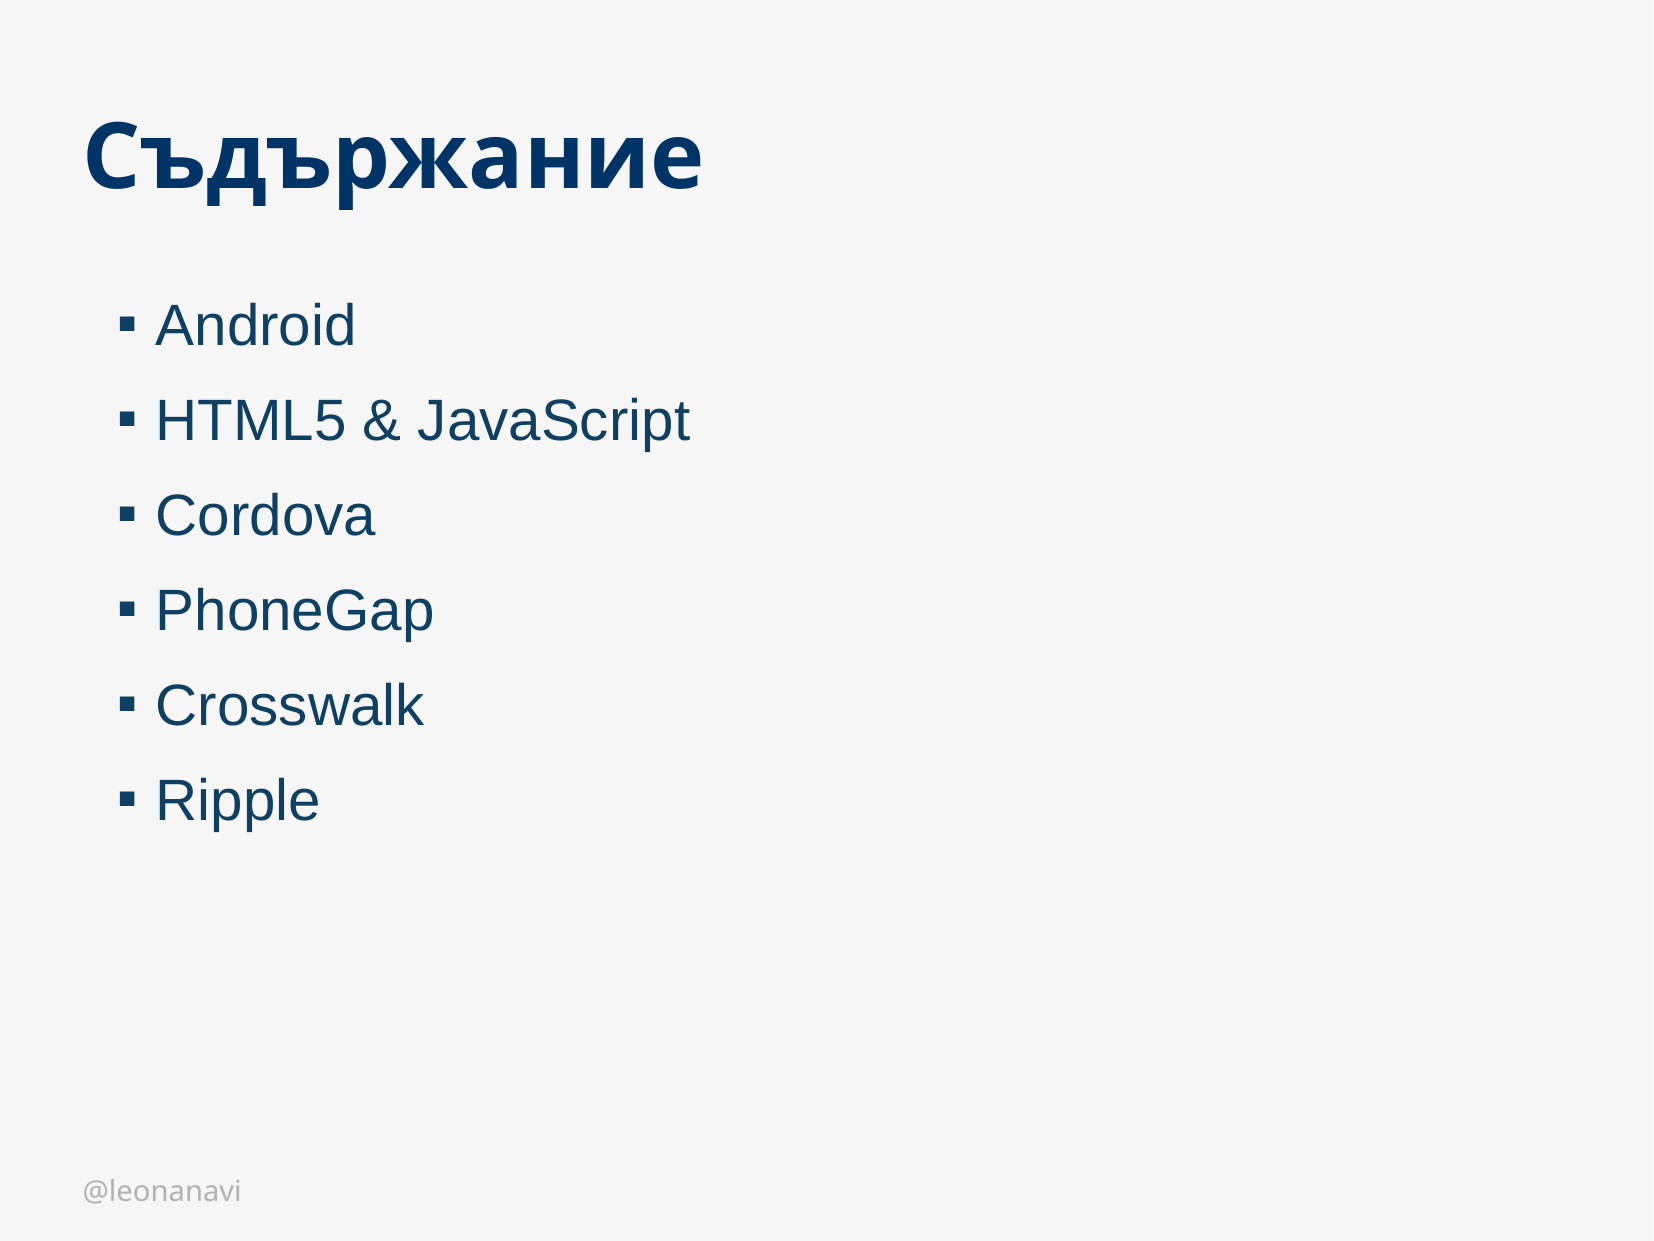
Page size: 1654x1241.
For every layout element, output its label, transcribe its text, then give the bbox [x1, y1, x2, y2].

title Съдържание [82, 49, 1571, 257]
text_box Android HTML5 & JavaScript Cordova PhoneGap Crosswalk Ripple [105, 285, 1651, 1009]
